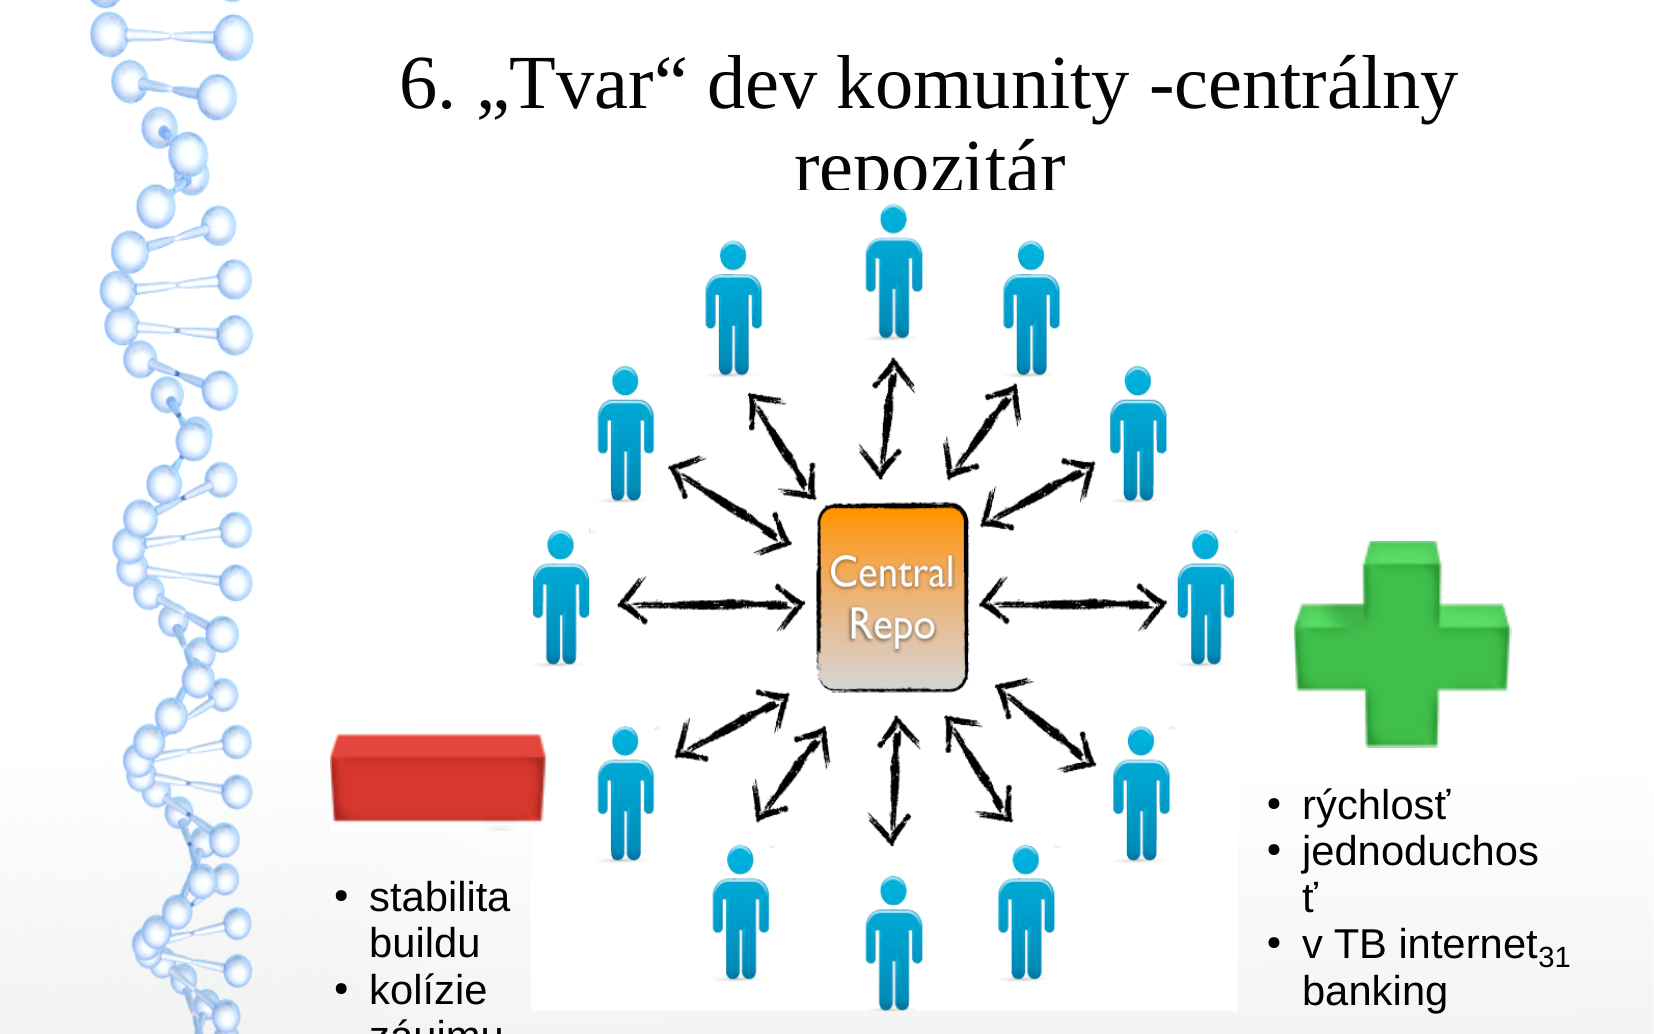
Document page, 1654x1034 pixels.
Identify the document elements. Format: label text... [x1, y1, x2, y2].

text_box stabilita buildu kolízie záujmu [318, 866, 638, 1034]
text_box rýchlosť jednoduchosť v TB internet banking [1251, 774, 1560, 1022]
picture [0, 0, 1654, 1034]
title 6. „Tvar“ dev komunity -centrálny repozitár [265, 39, 1595, 210]
